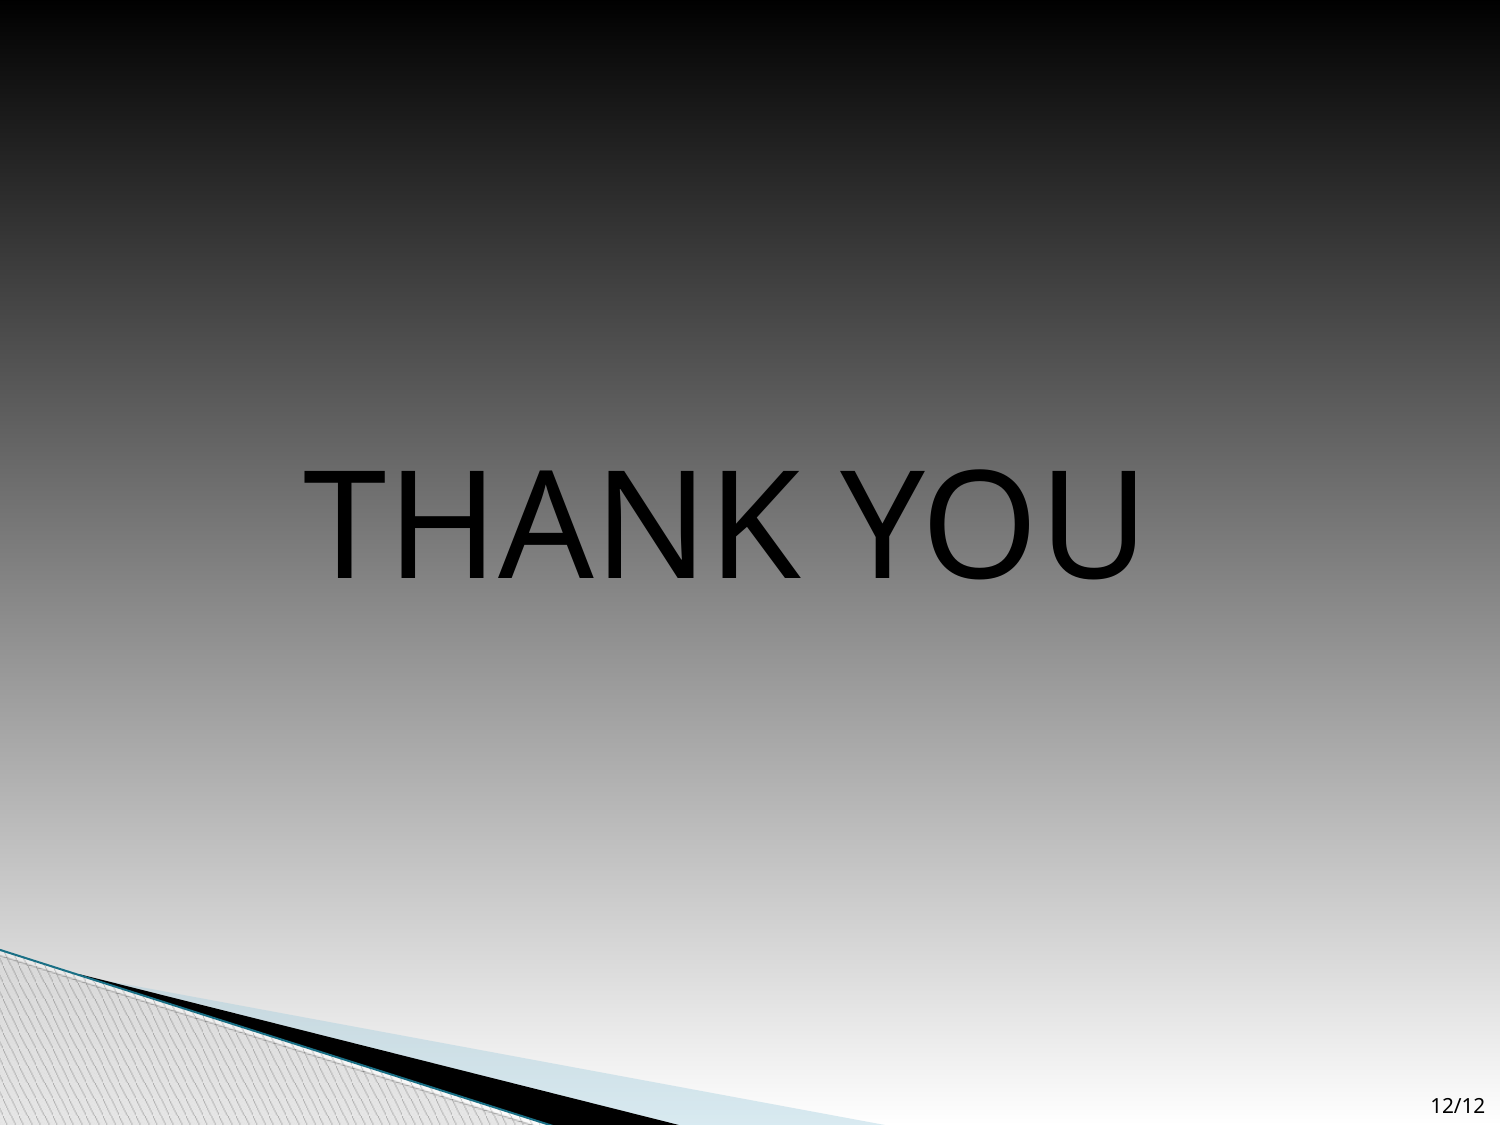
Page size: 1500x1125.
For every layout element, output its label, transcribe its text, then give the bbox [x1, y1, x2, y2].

text_box THANK YOU [289, 420, 1258, 616]
footer 12/12 [1114, 1065, 1500, 1125]
